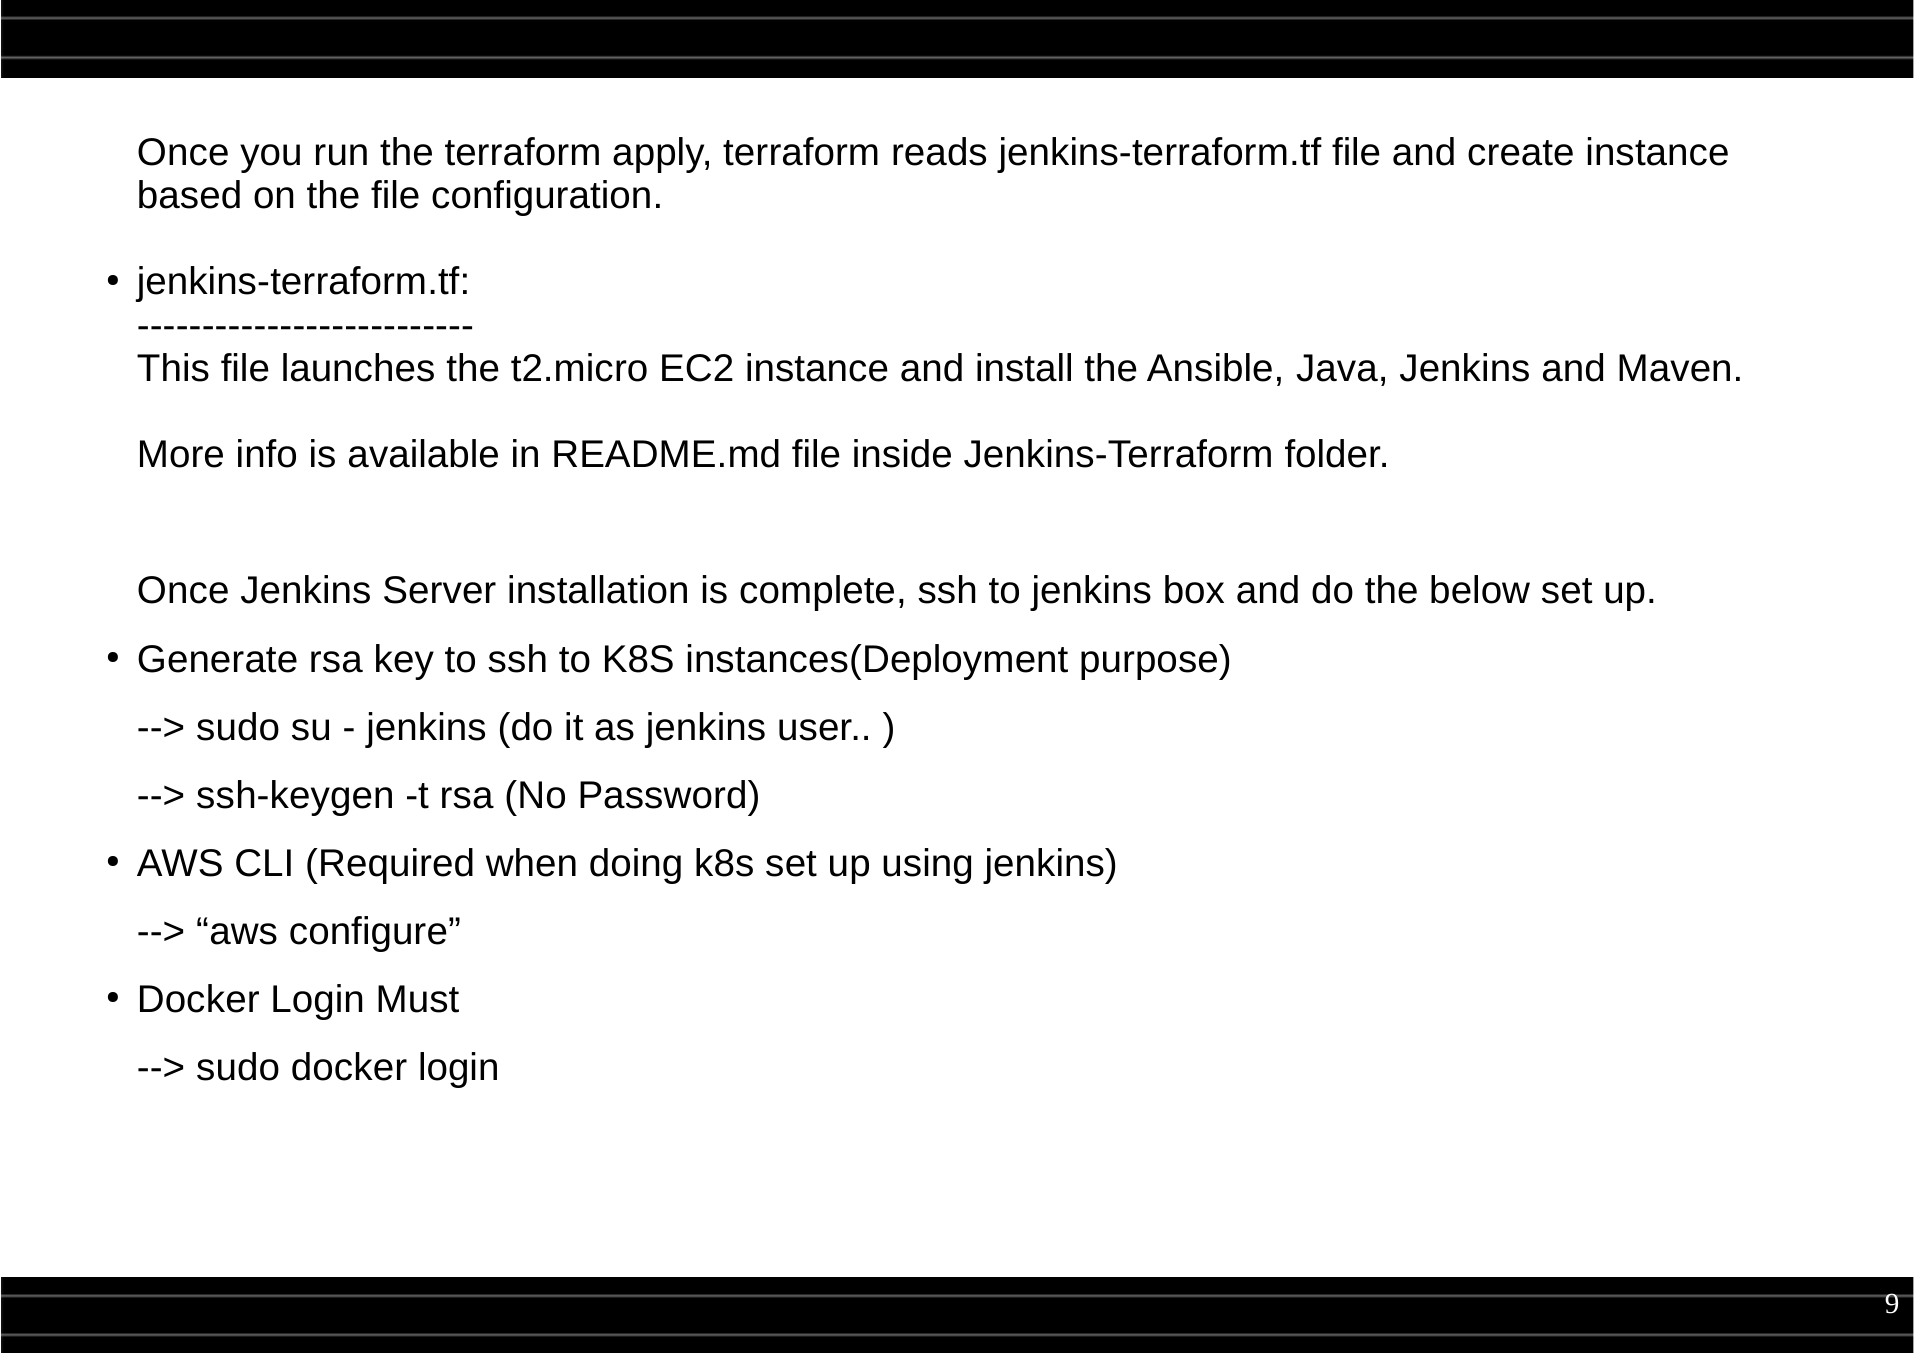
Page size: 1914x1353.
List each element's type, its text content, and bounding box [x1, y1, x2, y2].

list Once you run the terraform apply, terraform reads jenkins-terraform.tf file and create instance based on the file configuration. jenkins-terraform.tf: -------------------------- This file launches the t2.micro EC2 instance and install the Ansible, Java, Jenkins and Maven. More info is available in README.md file inside Jenkins-Terraform folder. Once Jenkins Server installation is complete, ssh to jenkins box and do the below set up. Generate rsa key to ssh to K8S instances(Deployment purpose) --> sudo su - jenkins (do it as jenkins user.. ) --> ssh-keygen -t rsa (No Password) AWS CLI (Required when doing k8s set up using jenkins) --> “aws configure” Docker Login Must --> sudo docker login [95, 129, 1818, 1101]
picture [1, 0, 1914, 78]
picture [1, 1277, 1914, 1353]
